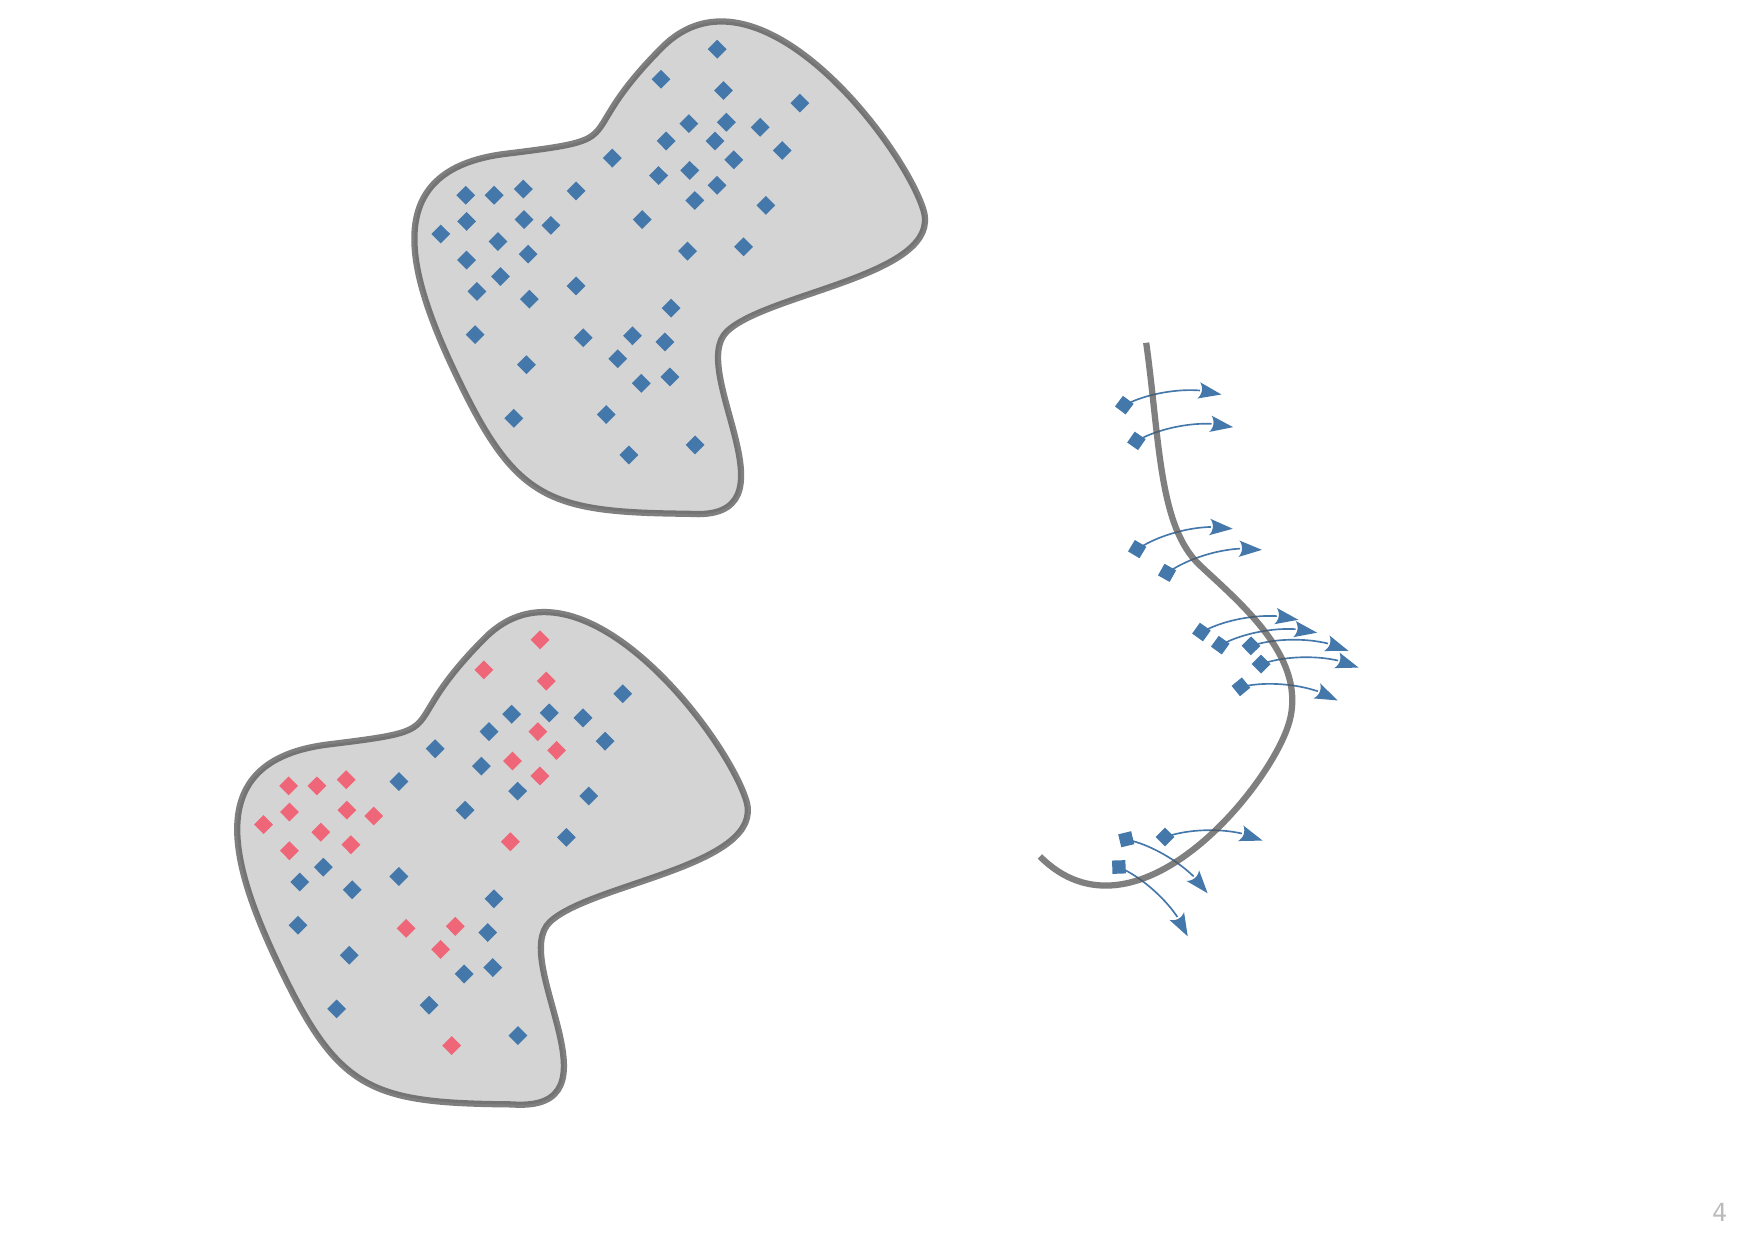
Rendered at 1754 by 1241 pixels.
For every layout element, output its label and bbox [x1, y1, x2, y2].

text_box [1128, 540, 1147, 559]
text_box [1241, 636, 1261, 656]
text_box [1251, 654, 1271, 674]
text_box [1115, 395, 1134, 415]
text_box [1158, 563, 1177, 582]
text_box [237, 612, 748, 1105]
text_box [1155, 827, 1175, 847]
text_box [1127, 431, 1146, 451]
text_box [1210, 635, 1230, 655]
text_box [1112, 860, 1126, 874]
text_box [1231, 677, 1251, 697]
text_box [1118, 831, 1135, 848]
text_box [1192, 622, 1211, 642]
text_box [414, 21, 926, 515]
